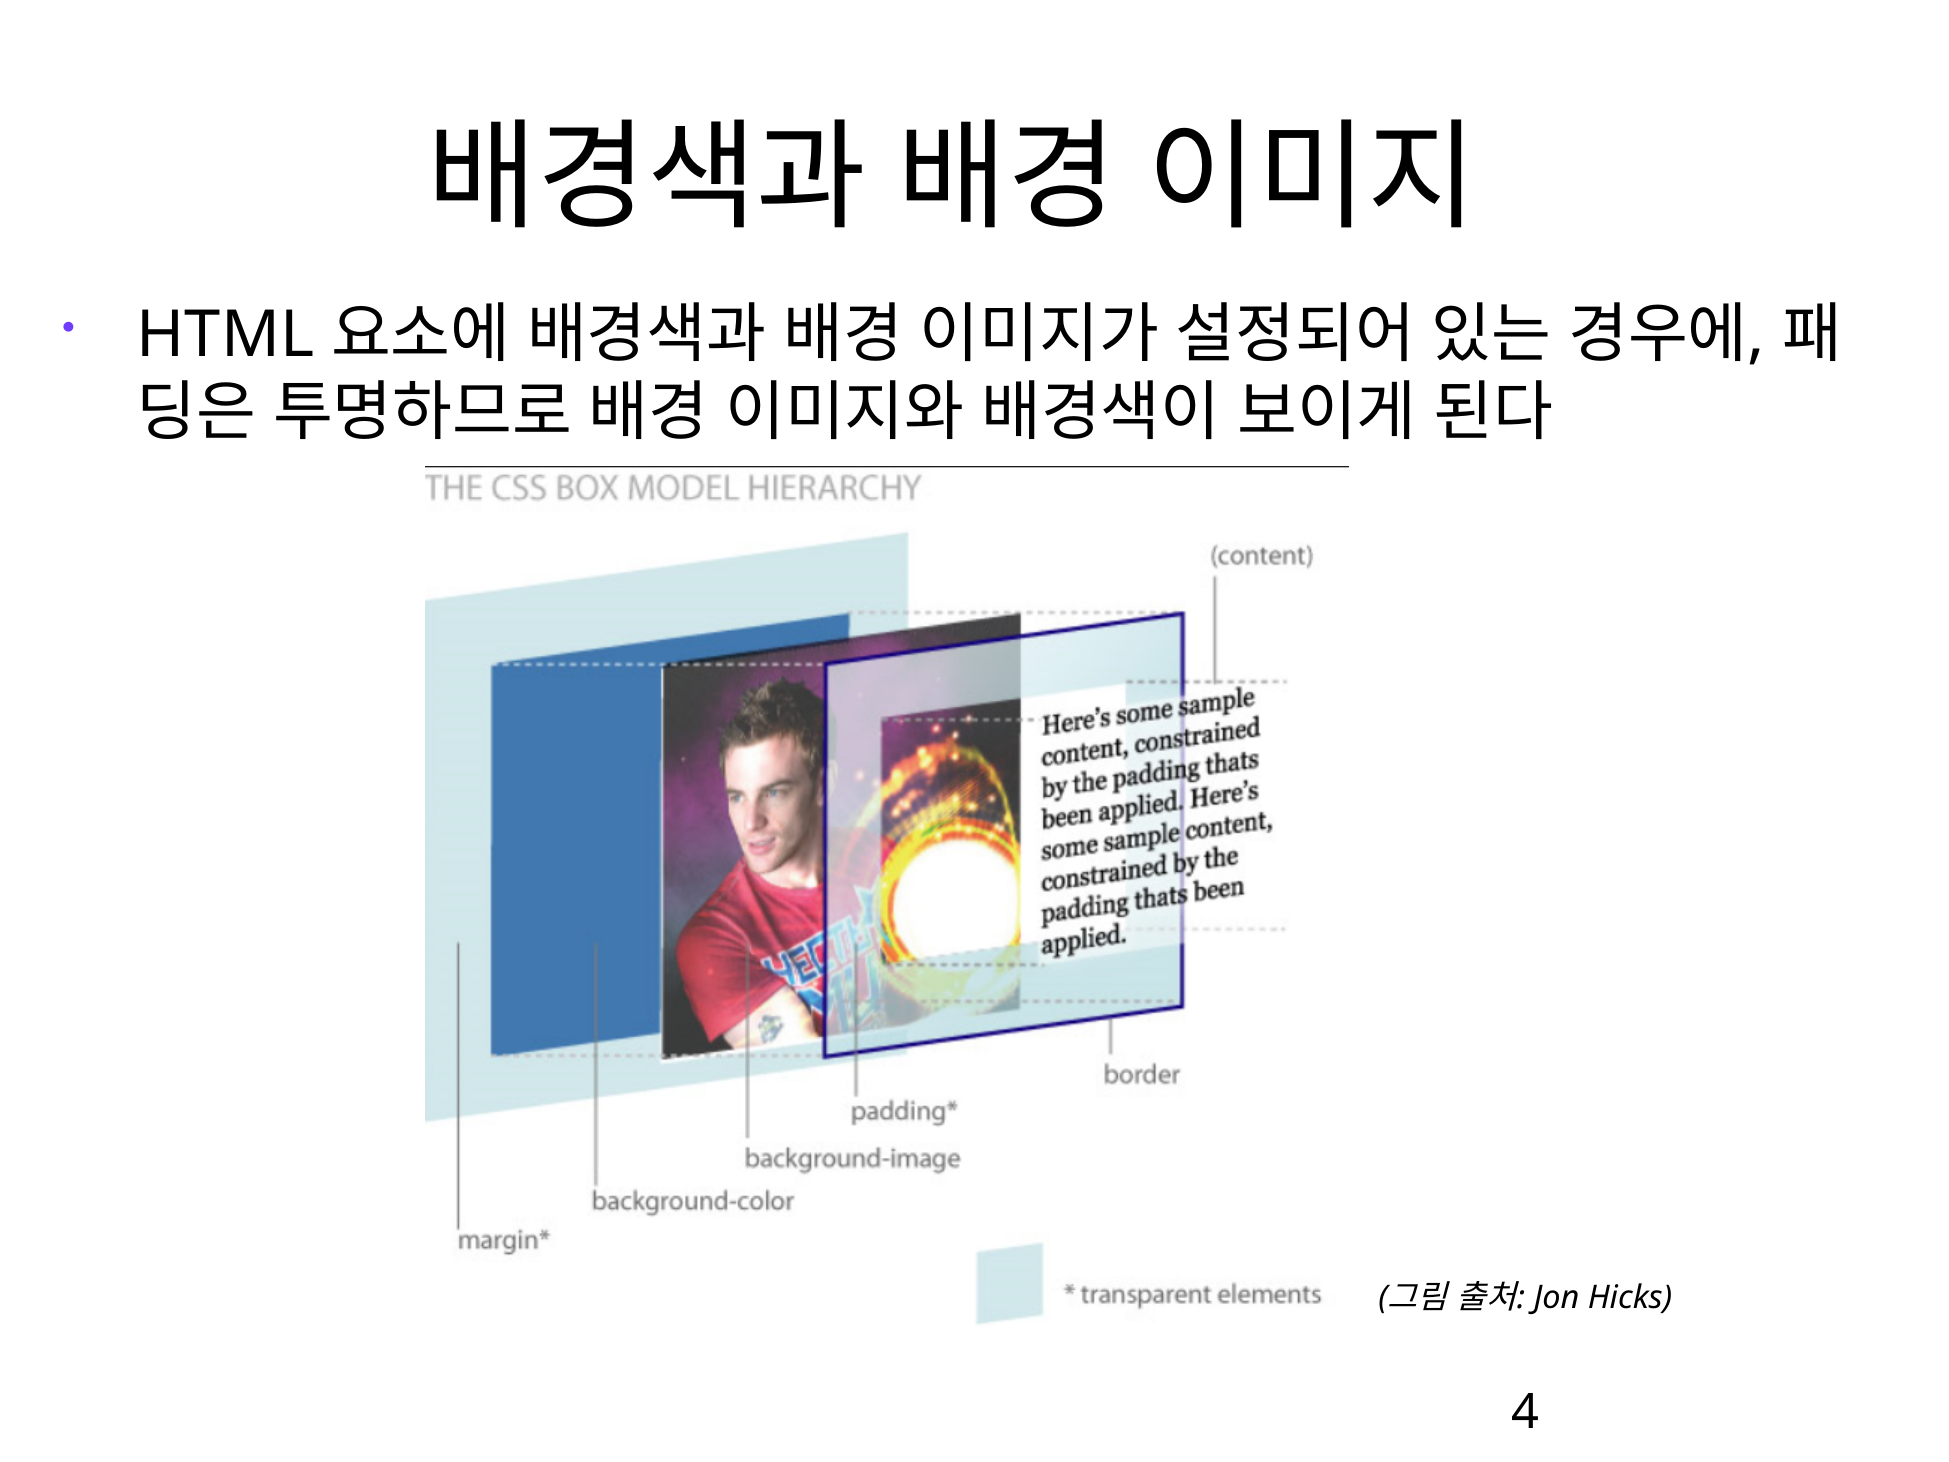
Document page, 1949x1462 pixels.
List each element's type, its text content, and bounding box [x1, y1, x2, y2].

title 배경색과 배경 이미지 [156, 92, 1749, 255]
text_box (그림 출처: Jon Hicks) [1363, 1268, 1688, 1323]
list HTML 요소에 배경색과 배경 이미지가 설정되어 있는 경우에, 패딩은 투명하므로 배경 이미지와 배경색이 보이게 된다 [48, 284, 1897, 1343]
slide_number <숫자> [1496, 1372, 1899, 1462]
picture [425, 466, 1349, 1328]
